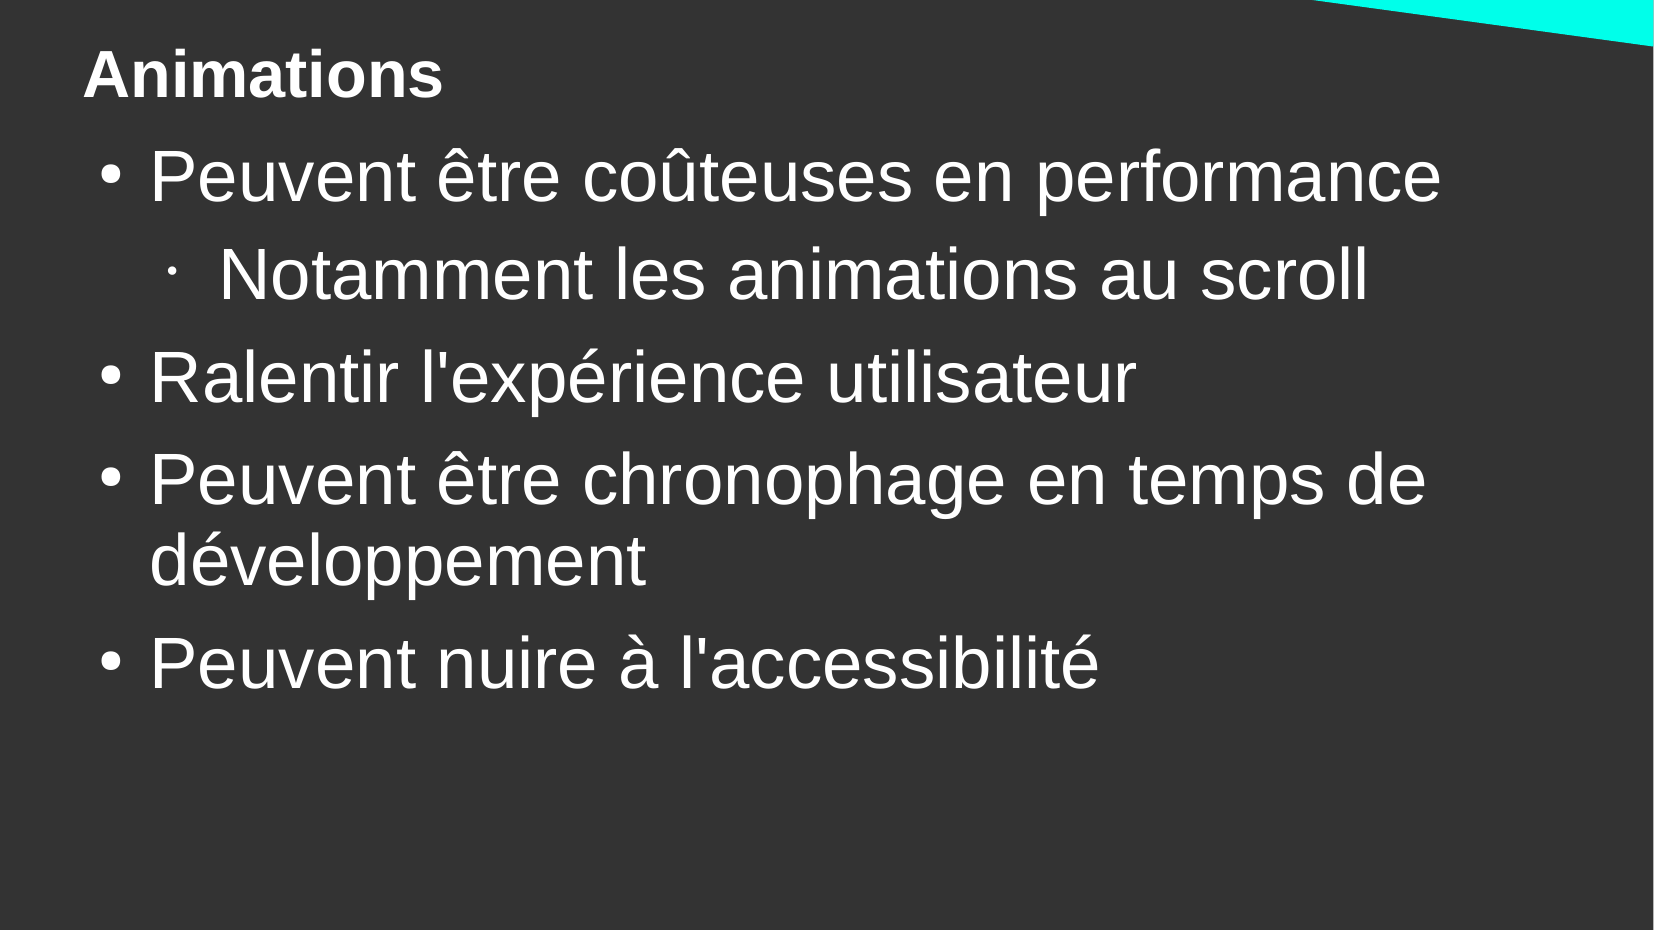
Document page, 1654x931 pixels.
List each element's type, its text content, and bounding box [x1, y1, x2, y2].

list Peuvent être coûteuses en performance Notamment les animations au scroll Ralentir l'expérience utilisateur Peuvent être chronophage en temps de développement Peuvent nuire à l'accessibilité [80, 135, 1620, 709]
title Animations [82, 37, 1571, 114]
text_box [1312, 0, 1654, 47]
